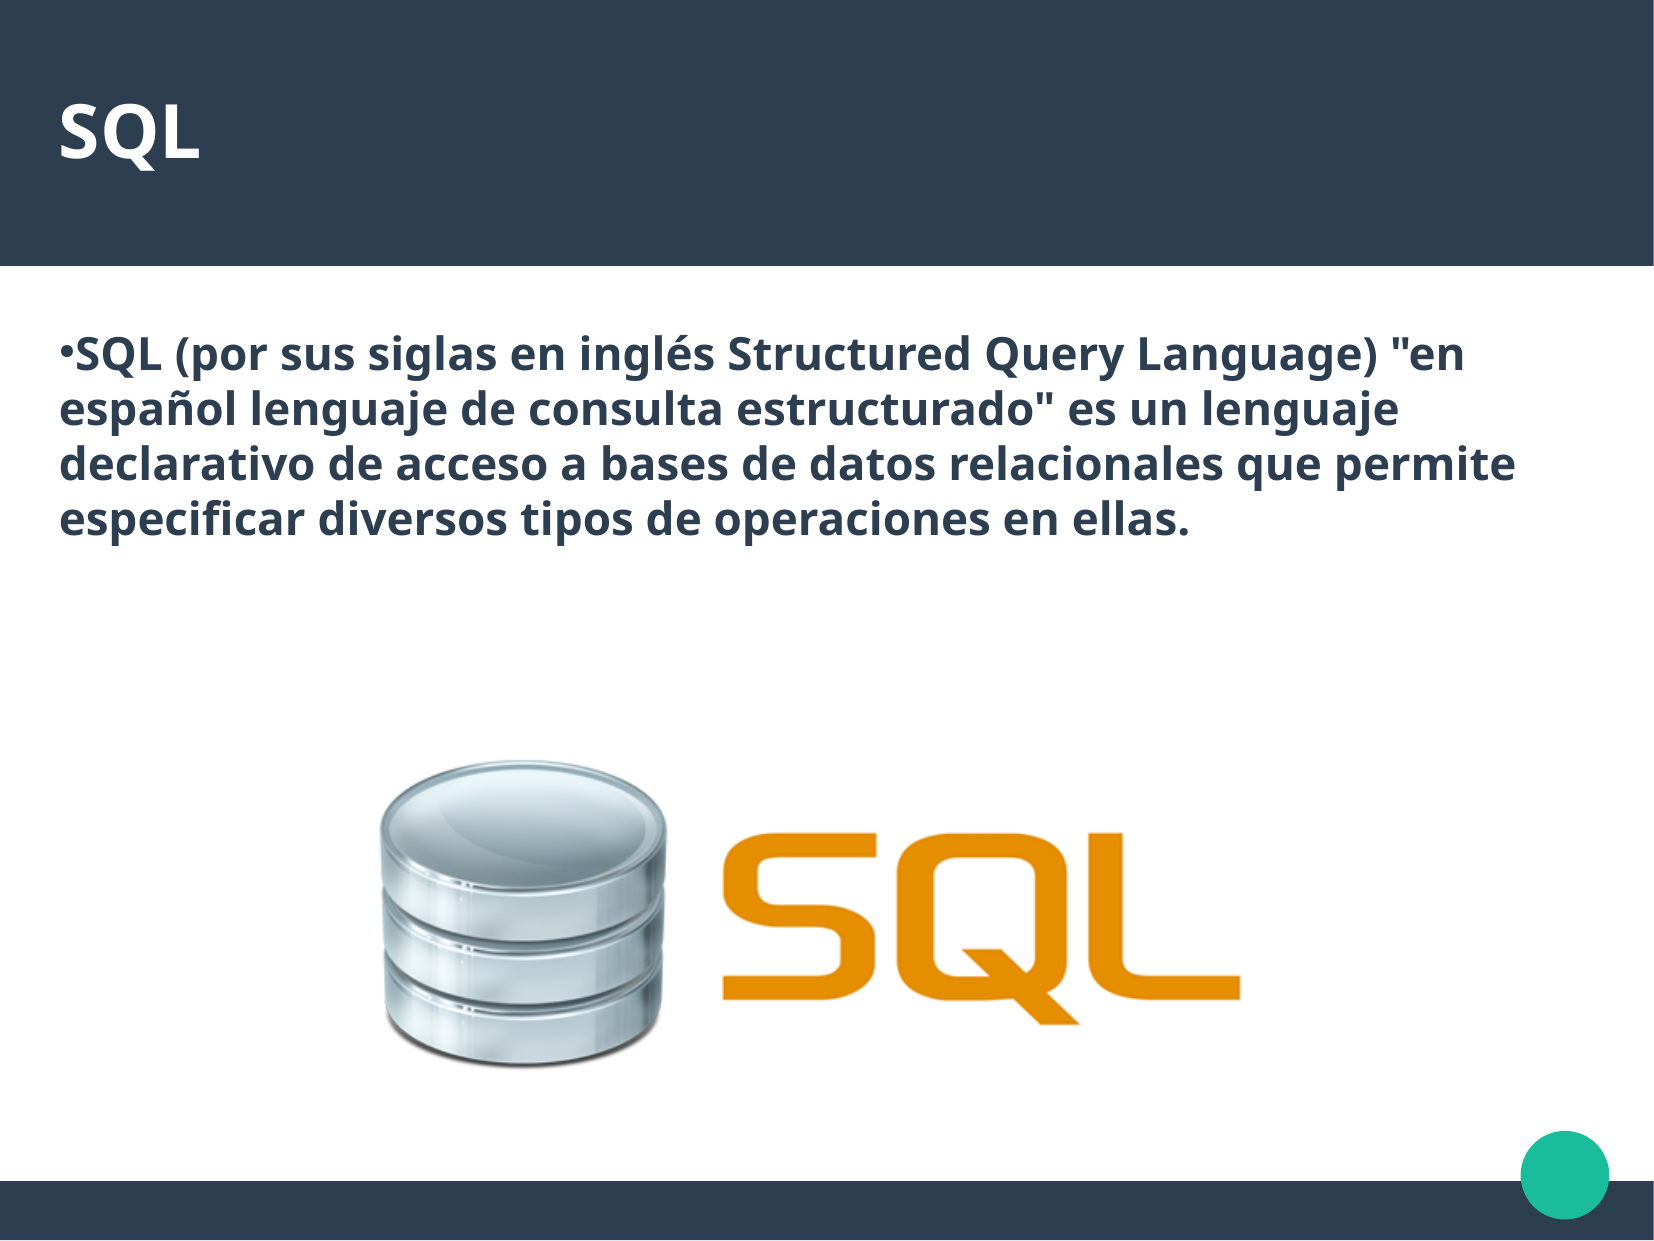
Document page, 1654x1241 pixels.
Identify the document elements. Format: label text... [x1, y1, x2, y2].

list SQL (por sus siglas en inglés Structured Query Language) "en español lenguaje de consulta estructurado" es un lenguaje declarativo de acceso a bases de datos relacionales que permite especificar diversos tipos de operaciones en ellas. [59, 324, 1595, 1152]
title SQL [59, 49, 1595, 207]
picture [336, 751, 1306, 1081]
